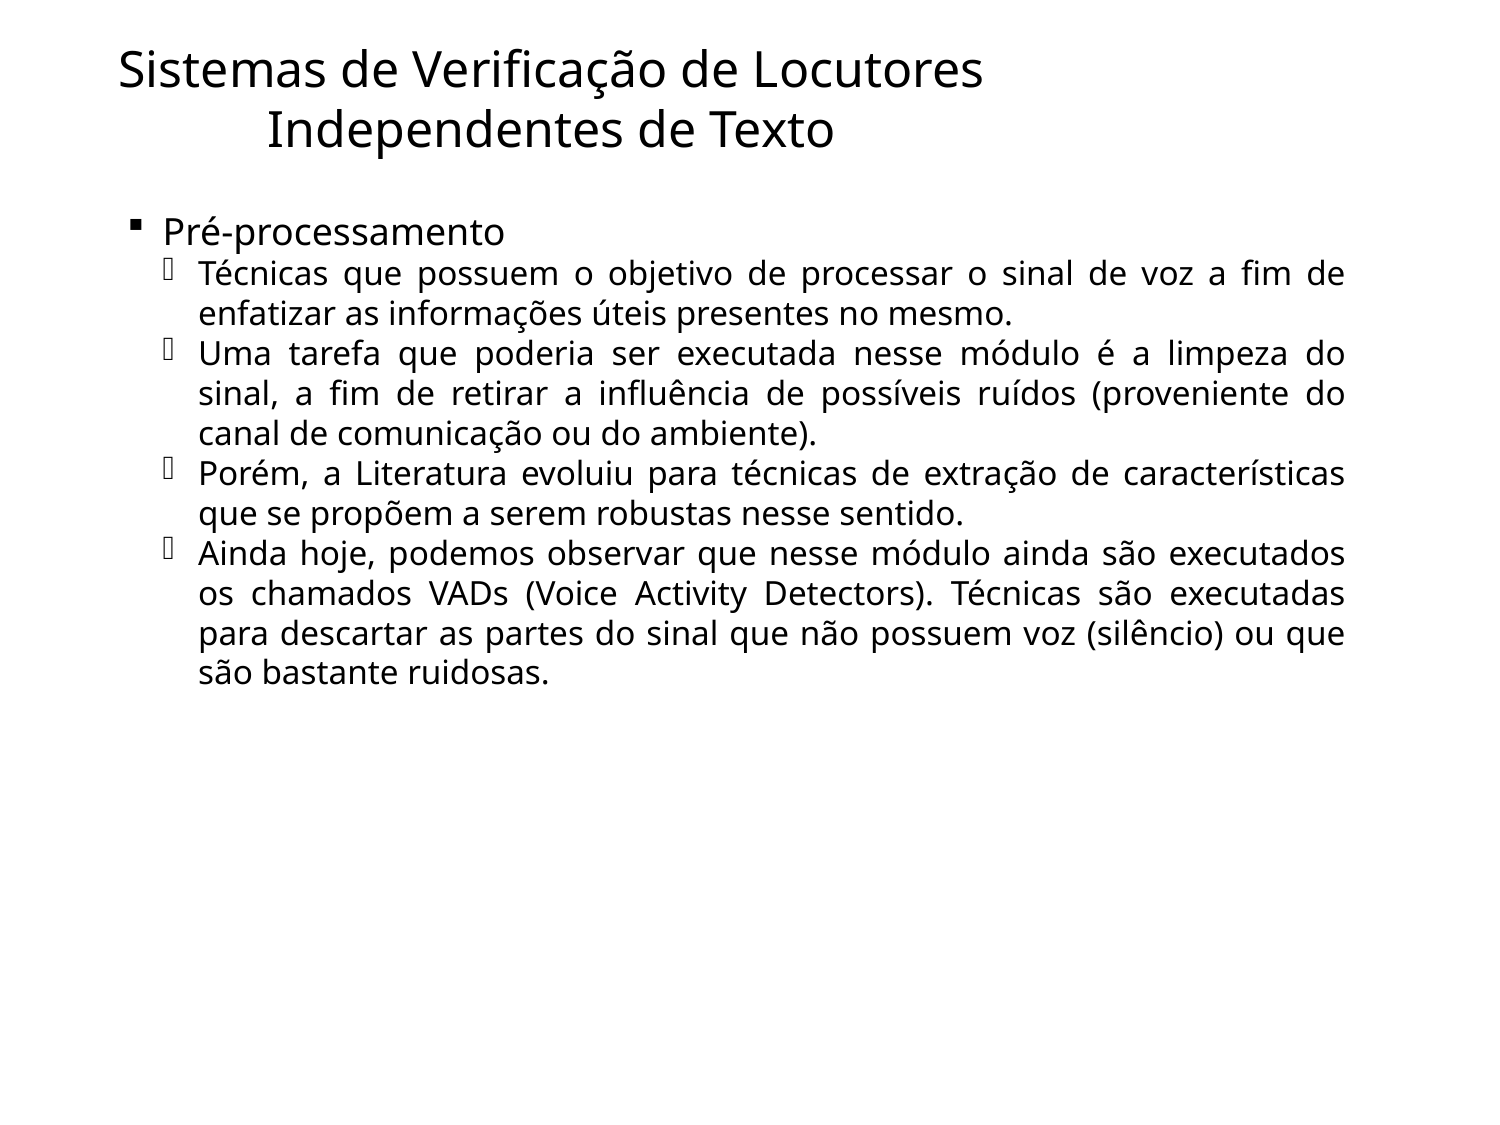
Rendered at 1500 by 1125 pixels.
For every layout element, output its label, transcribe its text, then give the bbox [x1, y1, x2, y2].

text_box Pré-processamento Técnicas que possuem o objetivo de processar o sinal de voz a fim de enfatizar as informações úteis presentes no mesmo. Uma tarefa que poderia ser executada nesse módulo é a limpeza do sinal, a fim de retirar a influência de possíveis ruídos (proveniente do canal de comunicação ou do ambiente). Porém, a Literatura evoluiu para técnicas de extração de características que se propõem a serem robustas nesse sentido. Ainda hoje, podemos observar que nesse módulo ainda são executados os chamados VADs (Voice Activity Detectors). Técnicas são executadas para descartar as partes do sinal que não possuem voz (silêncio) ou que são bastante ruidosas. [112, 200, 1363, 963]
text_box Sistemas de Verificação de Locutores Independentes de Texto [49, 49, 1054, 145]
